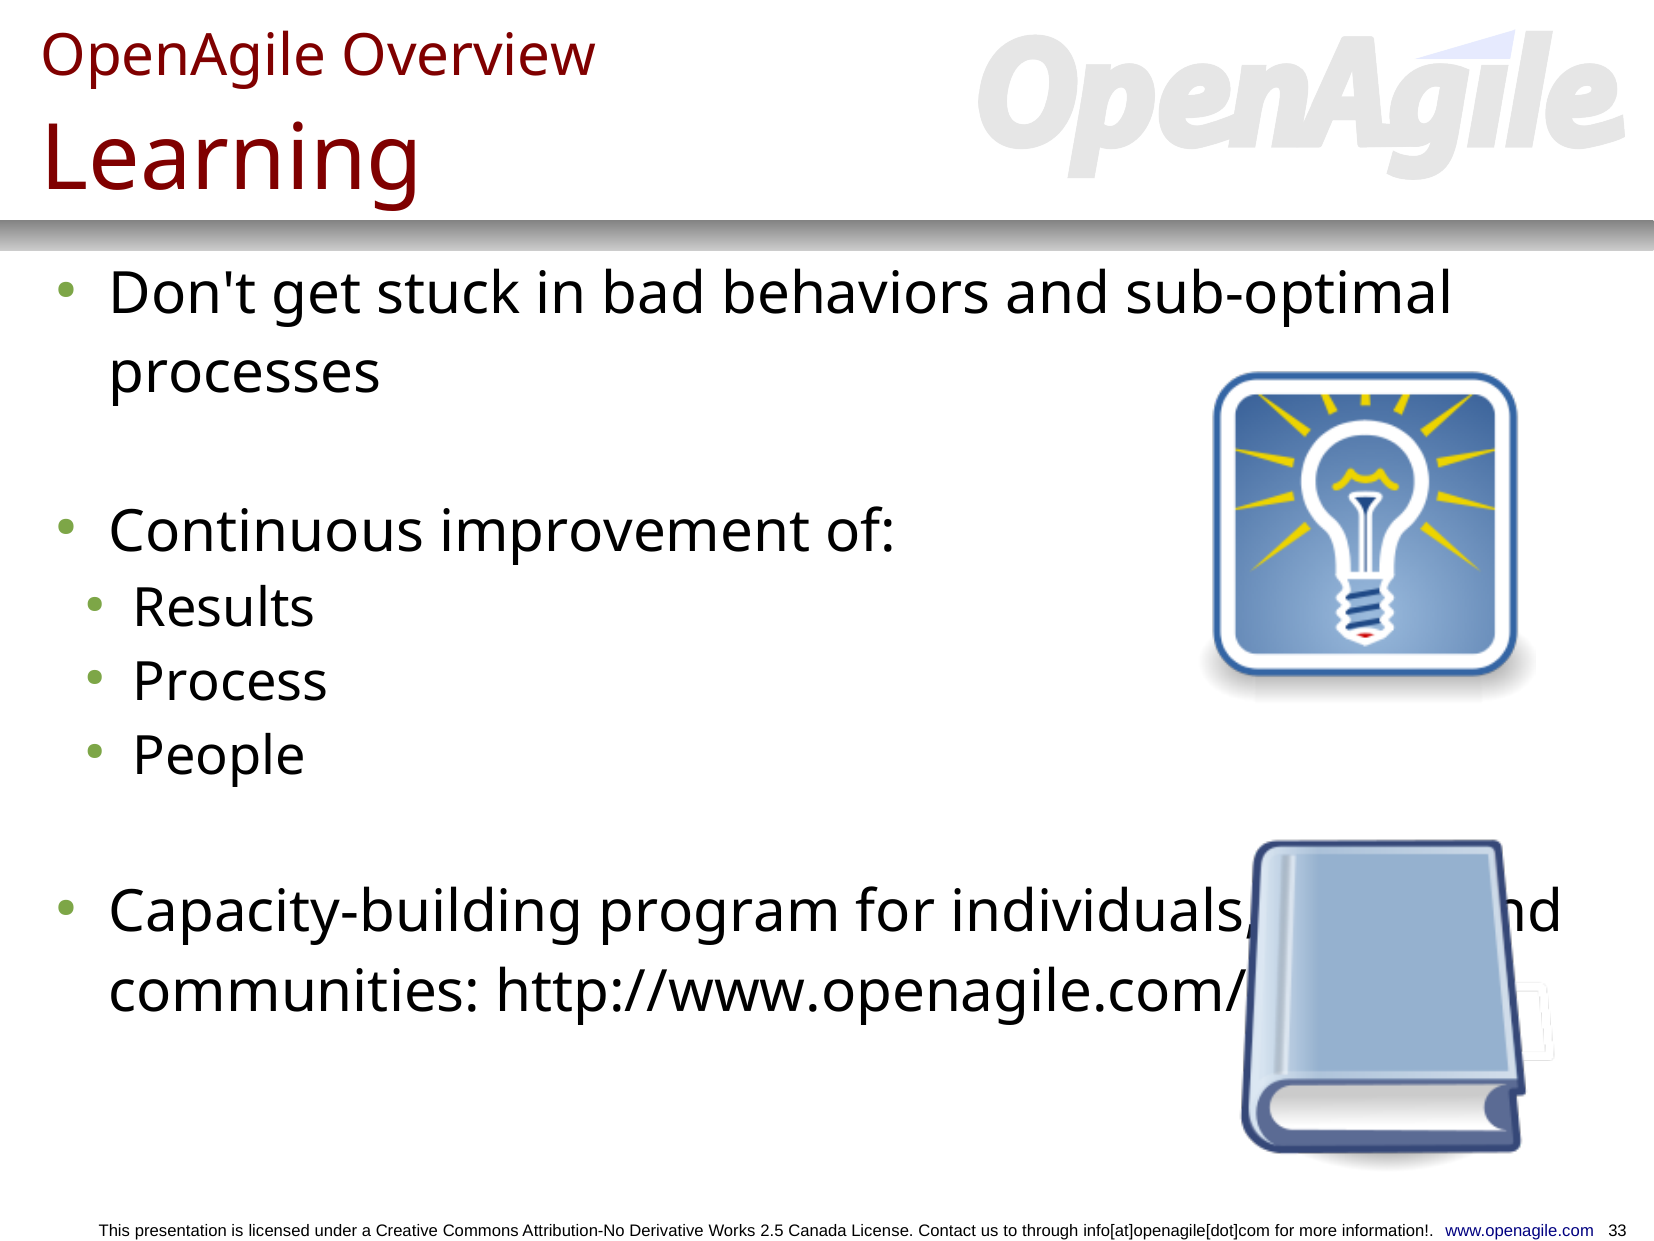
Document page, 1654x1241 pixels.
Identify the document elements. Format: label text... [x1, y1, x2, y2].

title OpenAgile Overview Learning [40, 8, 1654, 222]
picture [1181, 354, 1536, 709]
list Don't get stuck in bad behaviors and sub-optimal processes Continuous improvement of: Results Process People Capacity-building program for individuals, teams and communities: http://www.openagile.com/ [37, 251, 1654, 1192]
picture [1210, 826, 1565, 1182]
